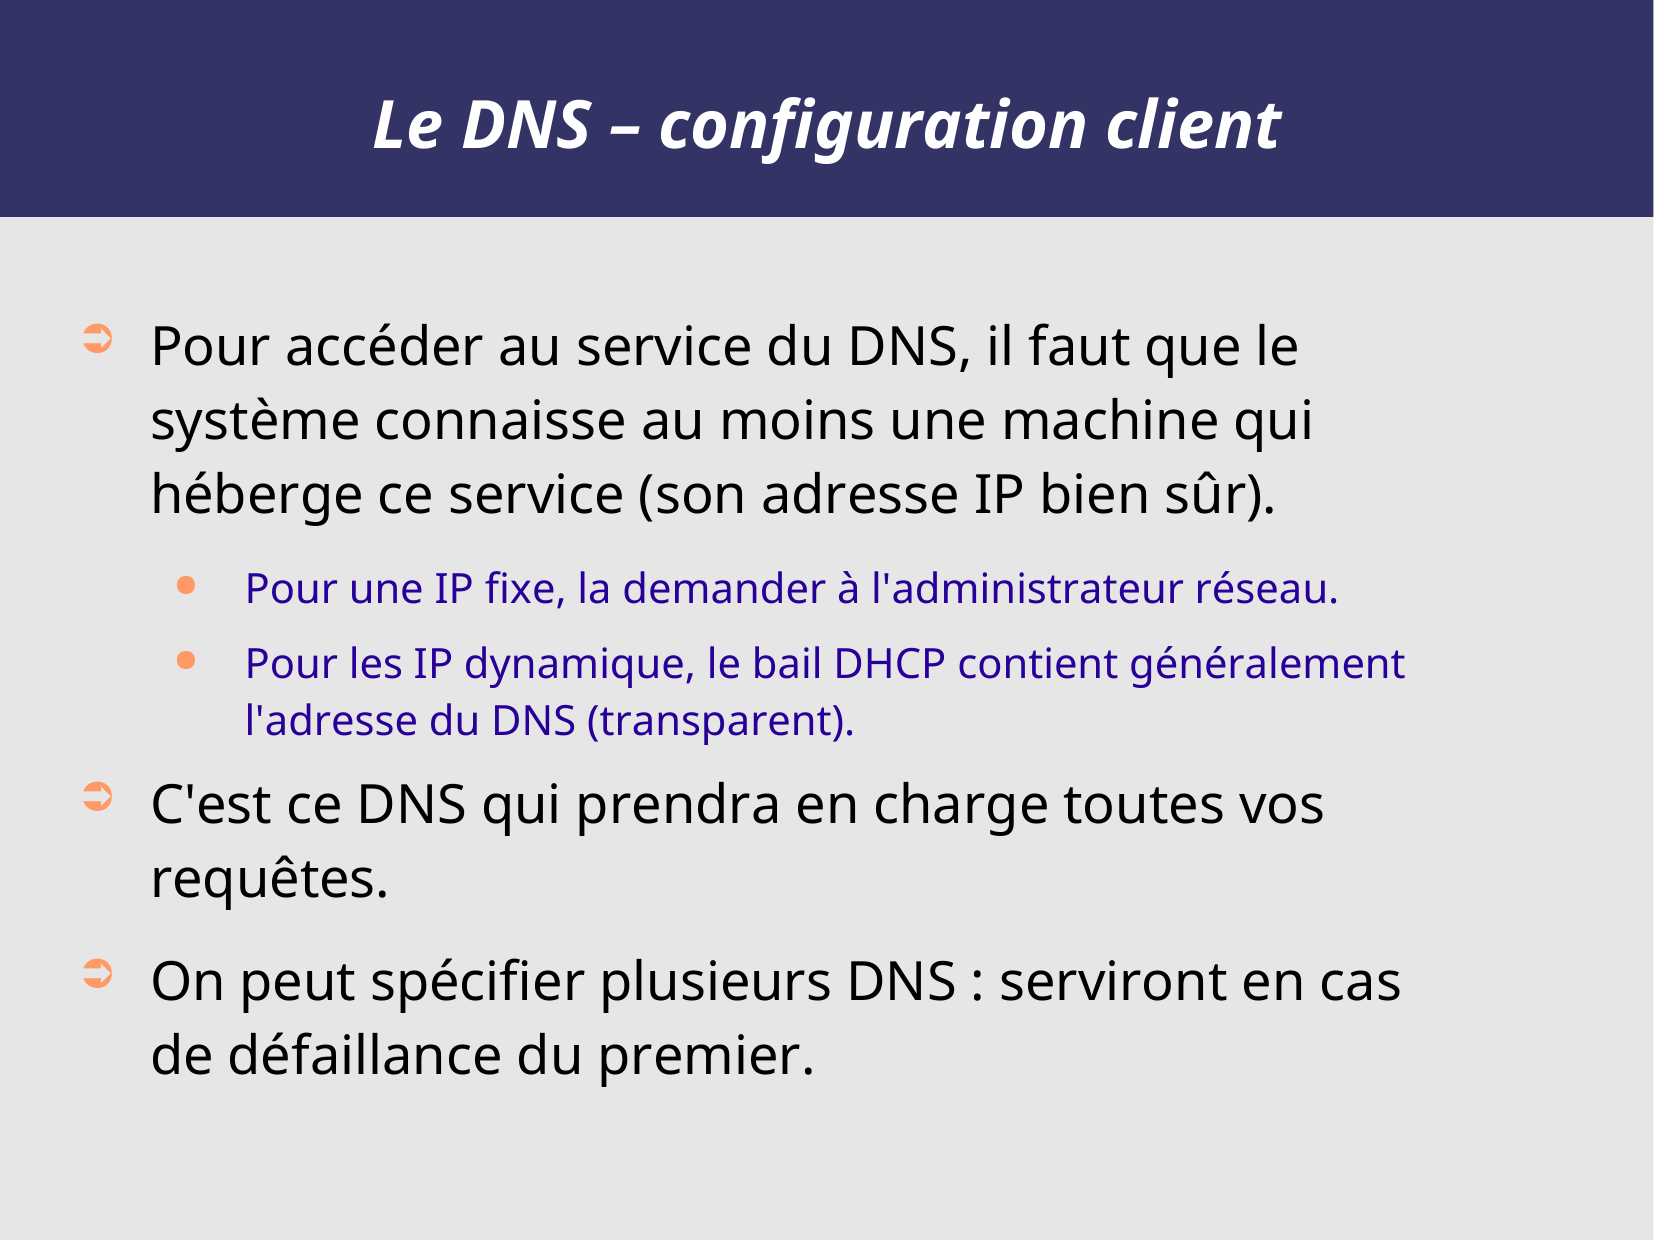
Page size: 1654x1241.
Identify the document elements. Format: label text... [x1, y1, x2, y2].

title Le DNS – configuration client [121, 19, 1534, 227]
list Pour accéder au service du DNS, il faut que le système connaisse au moins une machine qui héberge ce service (son adresse IP bien sûr). Pour une IP fixe, la demander à l'administrateur réseau. Pour les IP dynamique, le bail DHCP contient généralement l'adresse du DNS (transparent). C'est ce DNS qui prendra en charge toutes vos requêtes. On peut spécifier plusieurs DNS : serviront en cas de défaillance du premier. [67, 307, 1419, 989]
